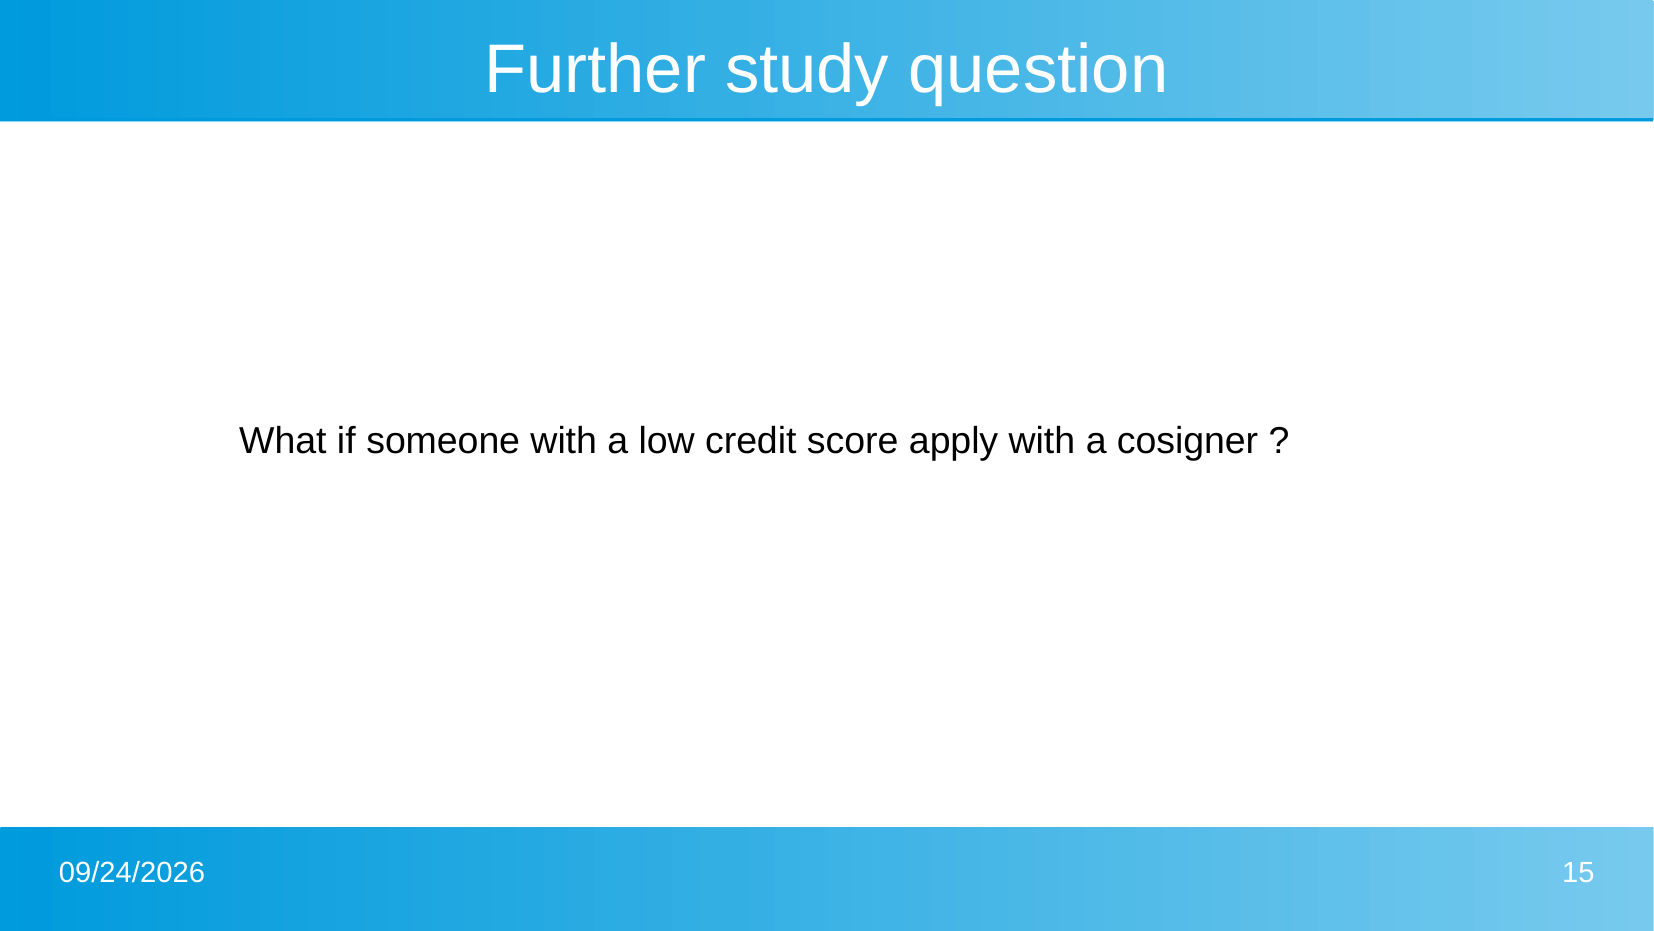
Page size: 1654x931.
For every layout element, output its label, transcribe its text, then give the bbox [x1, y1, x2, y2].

text_box What if someone with a low credit score apply with a cosigner ? [224, 412, 1351, 526]
title Further study question [59, 29, 1595, 108]
